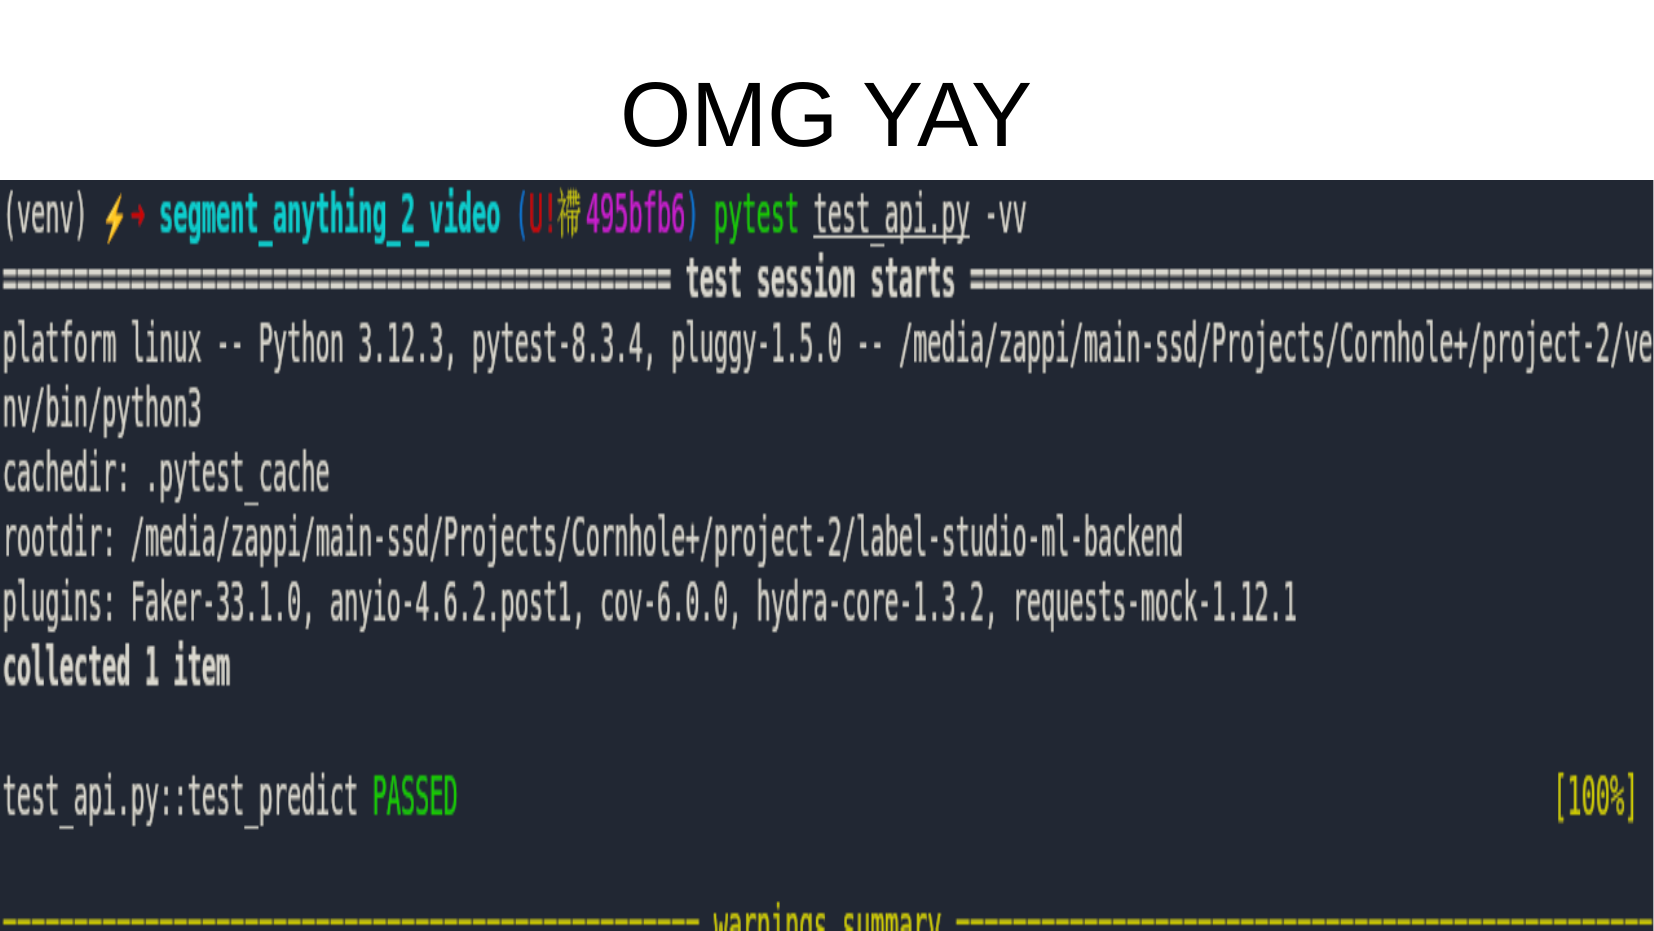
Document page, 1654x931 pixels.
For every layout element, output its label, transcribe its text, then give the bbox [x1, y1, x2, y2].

title OMG YAY [82, 37, 1571, 193]
picture [0, 180, 1654, 931]
